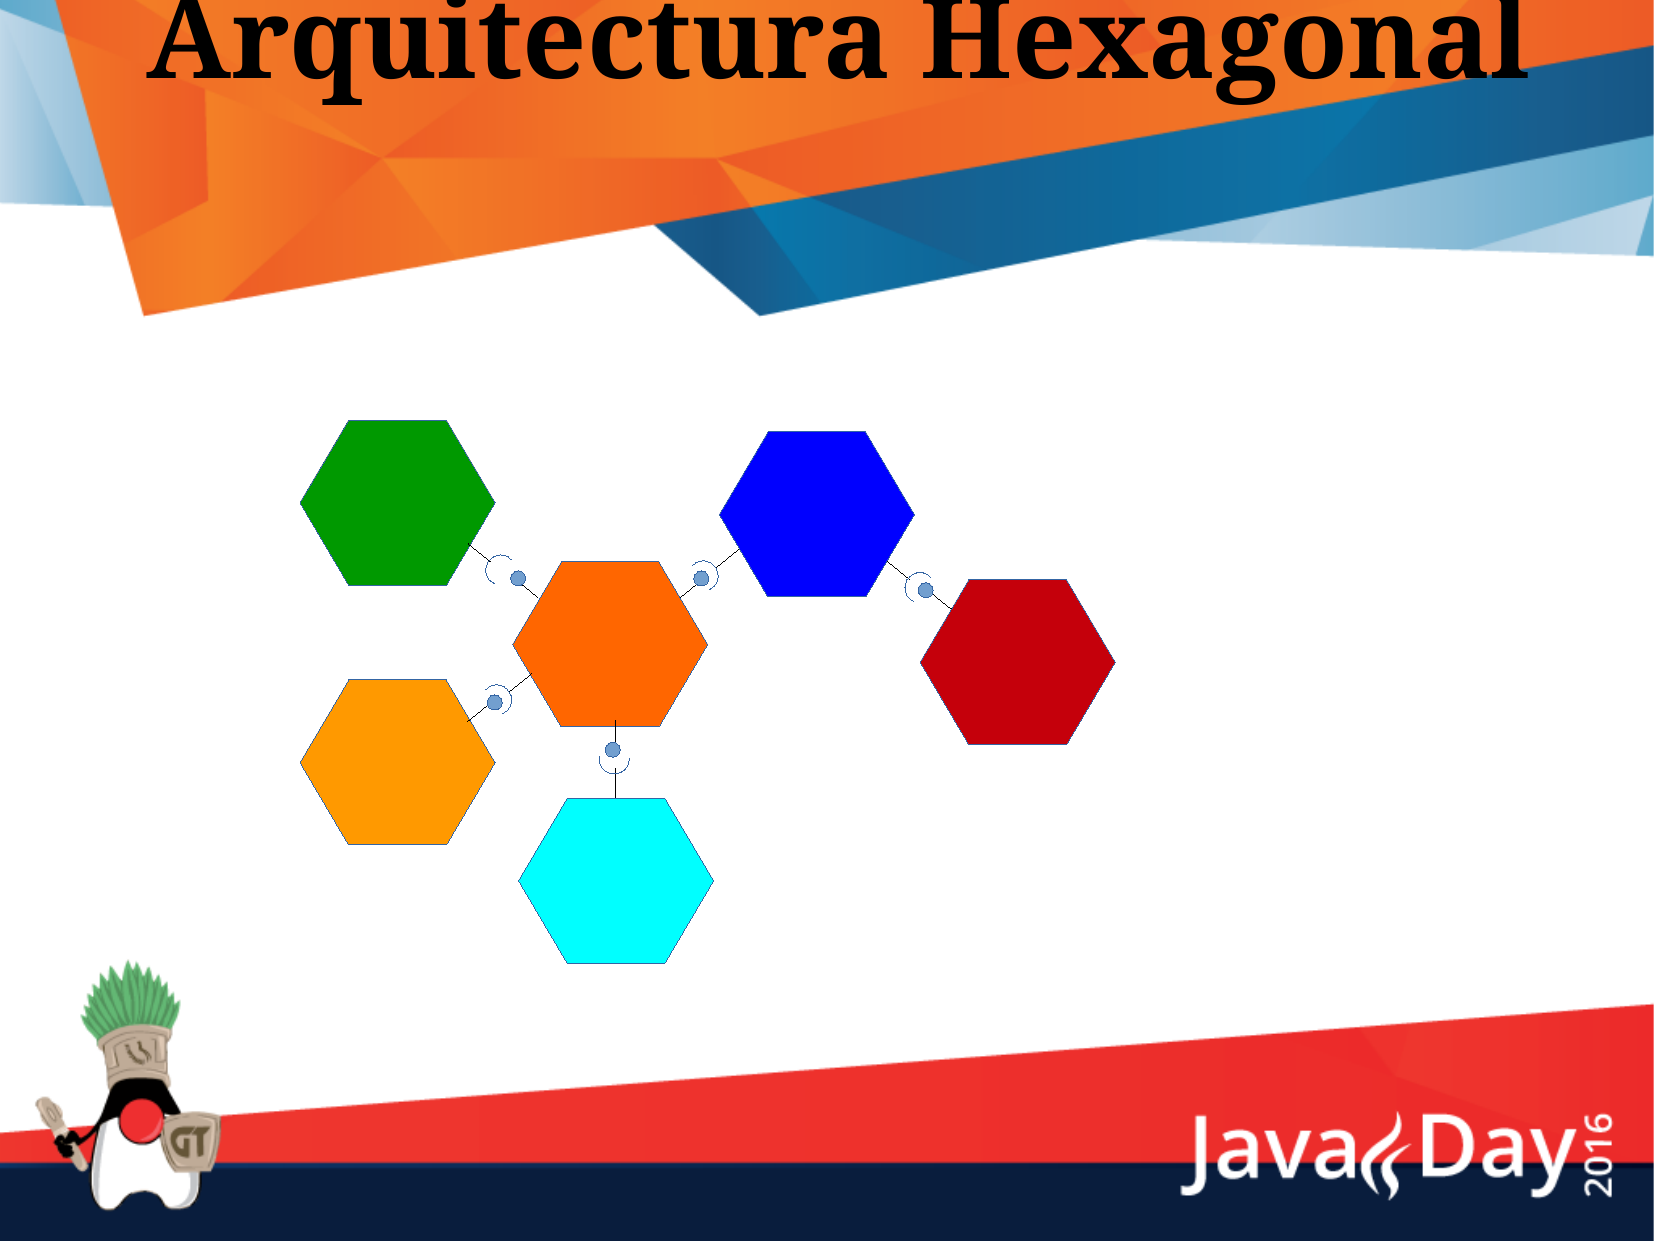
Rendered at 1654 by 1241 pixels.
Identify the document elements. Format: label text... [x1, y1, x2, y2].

text_box [918, 582, 934, 598]
text_box [920, 579, 1116, 745]
text_box [719, 431, 915, 597]
text_box [518, 798, 714, 964]
text_box [693, 570, 709, 586]
text_box [510, 570, 526, 586]
text_box [300, 679, 496, 845]
picture [0, 0, 1654, 1241]
text_box [300, 420, 496, 586]
text_box [487, 694, 503, 710]
title Arquitectura Hexagonal [82, 0, 1571, 236]
text_box [512, 561, 708, 727]
text_box [605, 742, 621, 758]
